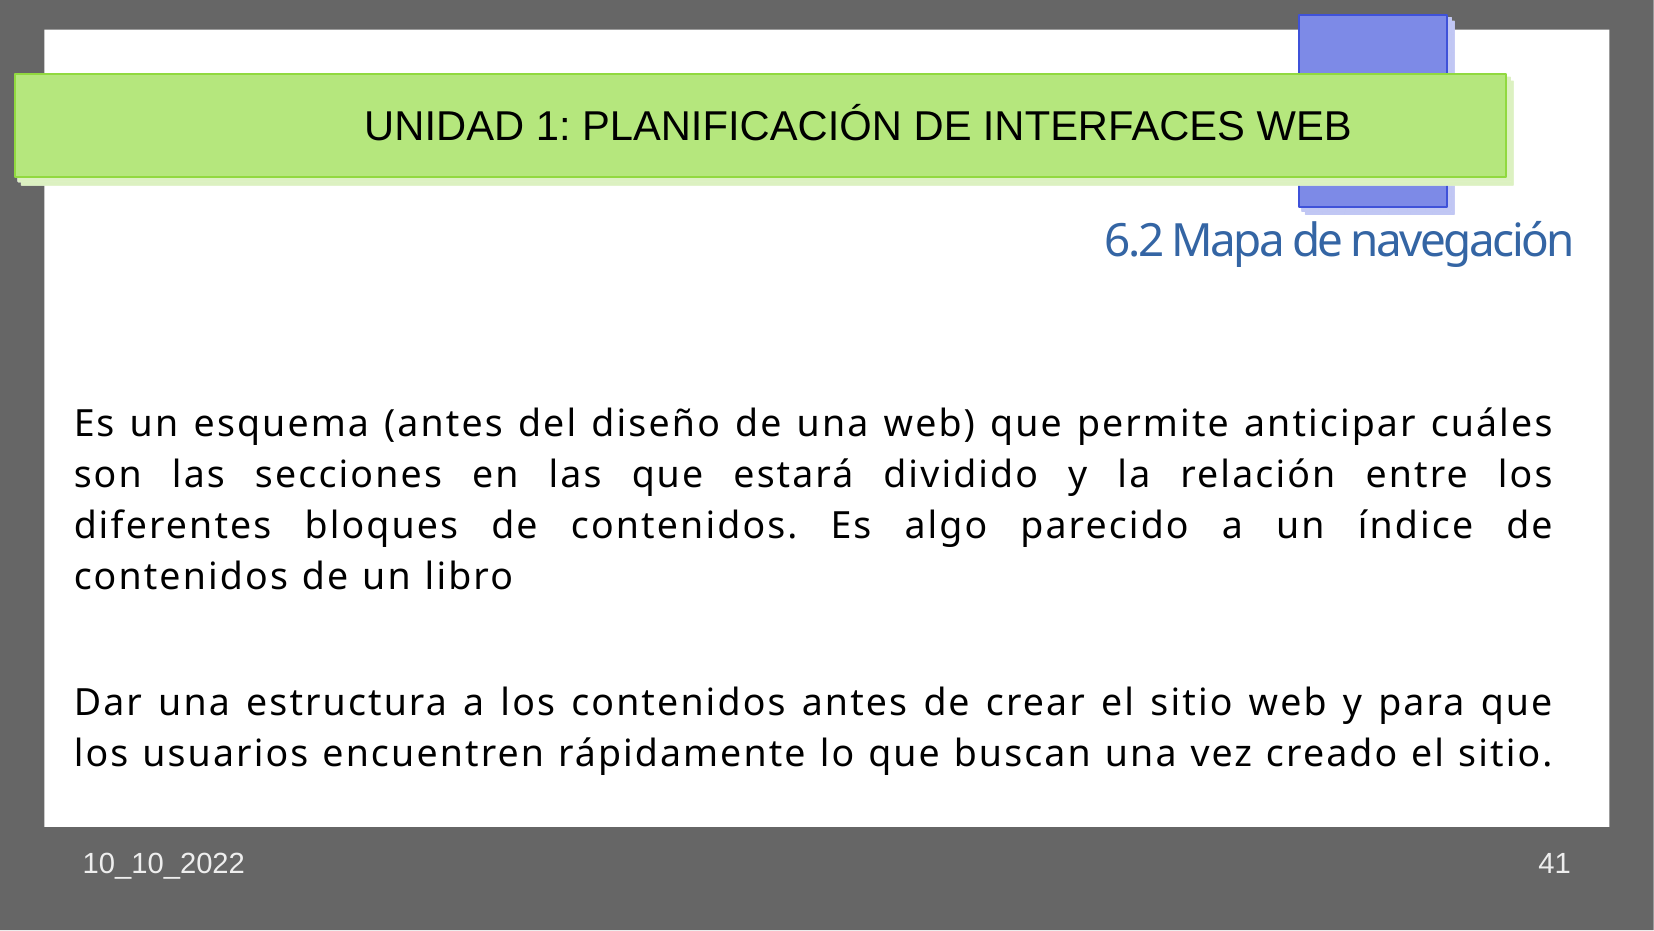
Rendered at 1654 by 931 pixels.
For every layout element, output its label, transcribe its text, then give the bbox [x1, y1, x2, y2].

text_box 6.2 Mapa de navegación [58, 206, 1595, 841]
title UNIDAD 1: PLANIFICACIÓN DE INTERFACES WEB [29, 73, 1447, 178]
text_box Es un esquema (antes del diseño de una web) que permite anticipar cuáles son las secciones en las que estará dividido y la relación entre los diferentes bloques de contenidos. Es algo parecido a un índice de contenidos de un libro Dar una estructura a los contenidos antes de crear el sitio web y para que los usuarios encuentren rápidamente lo que buscan una vez creado el sitio. [59, 263, 1572, 842]
